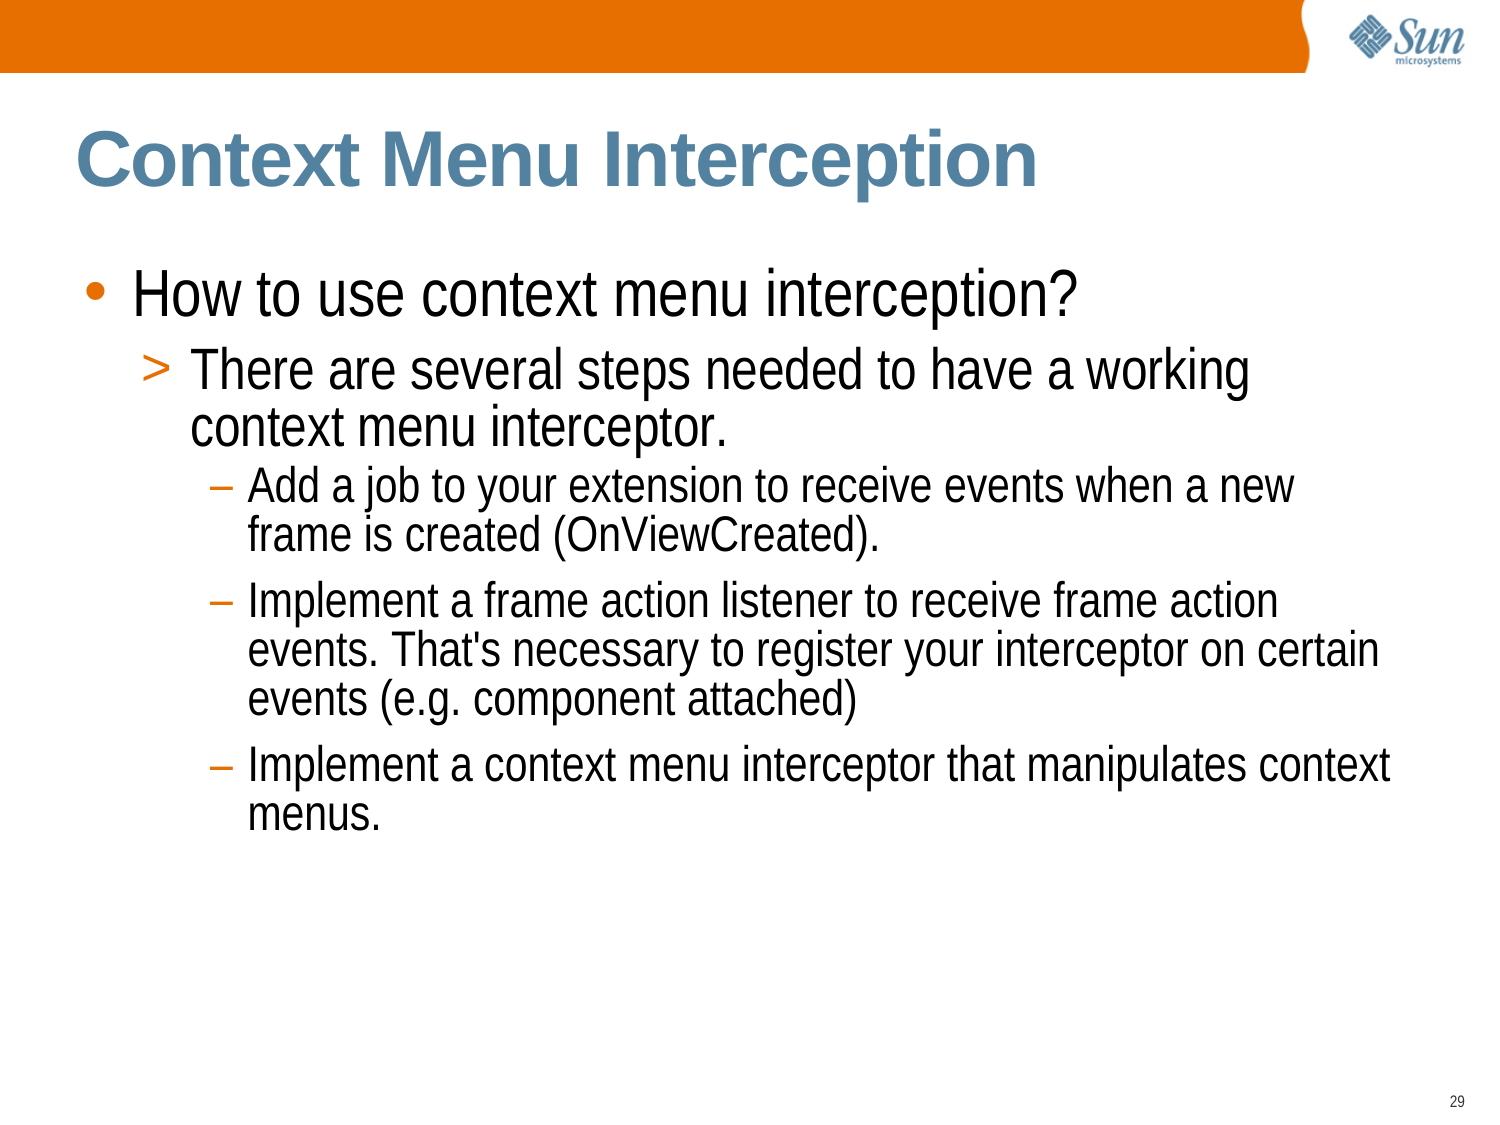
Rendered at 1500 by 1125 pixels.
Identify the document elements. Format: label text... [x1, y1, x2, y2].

picture [0, 0, 1500, 73]
title Context Menu Interception [75, 123, 1437, 227]
list How to use context menu interception? There are several steps needed to have a working context menu interceptor. Add a job to your extension to receive events when a new frame is created (OnViewCreated). Implement a frame action listener to receive frame action events. That's necessary to register your interceptor on certain events (e.g. component attached) Implement a context menu interceptor that manipulates context menus. [64, 263, 1401, 1068]
